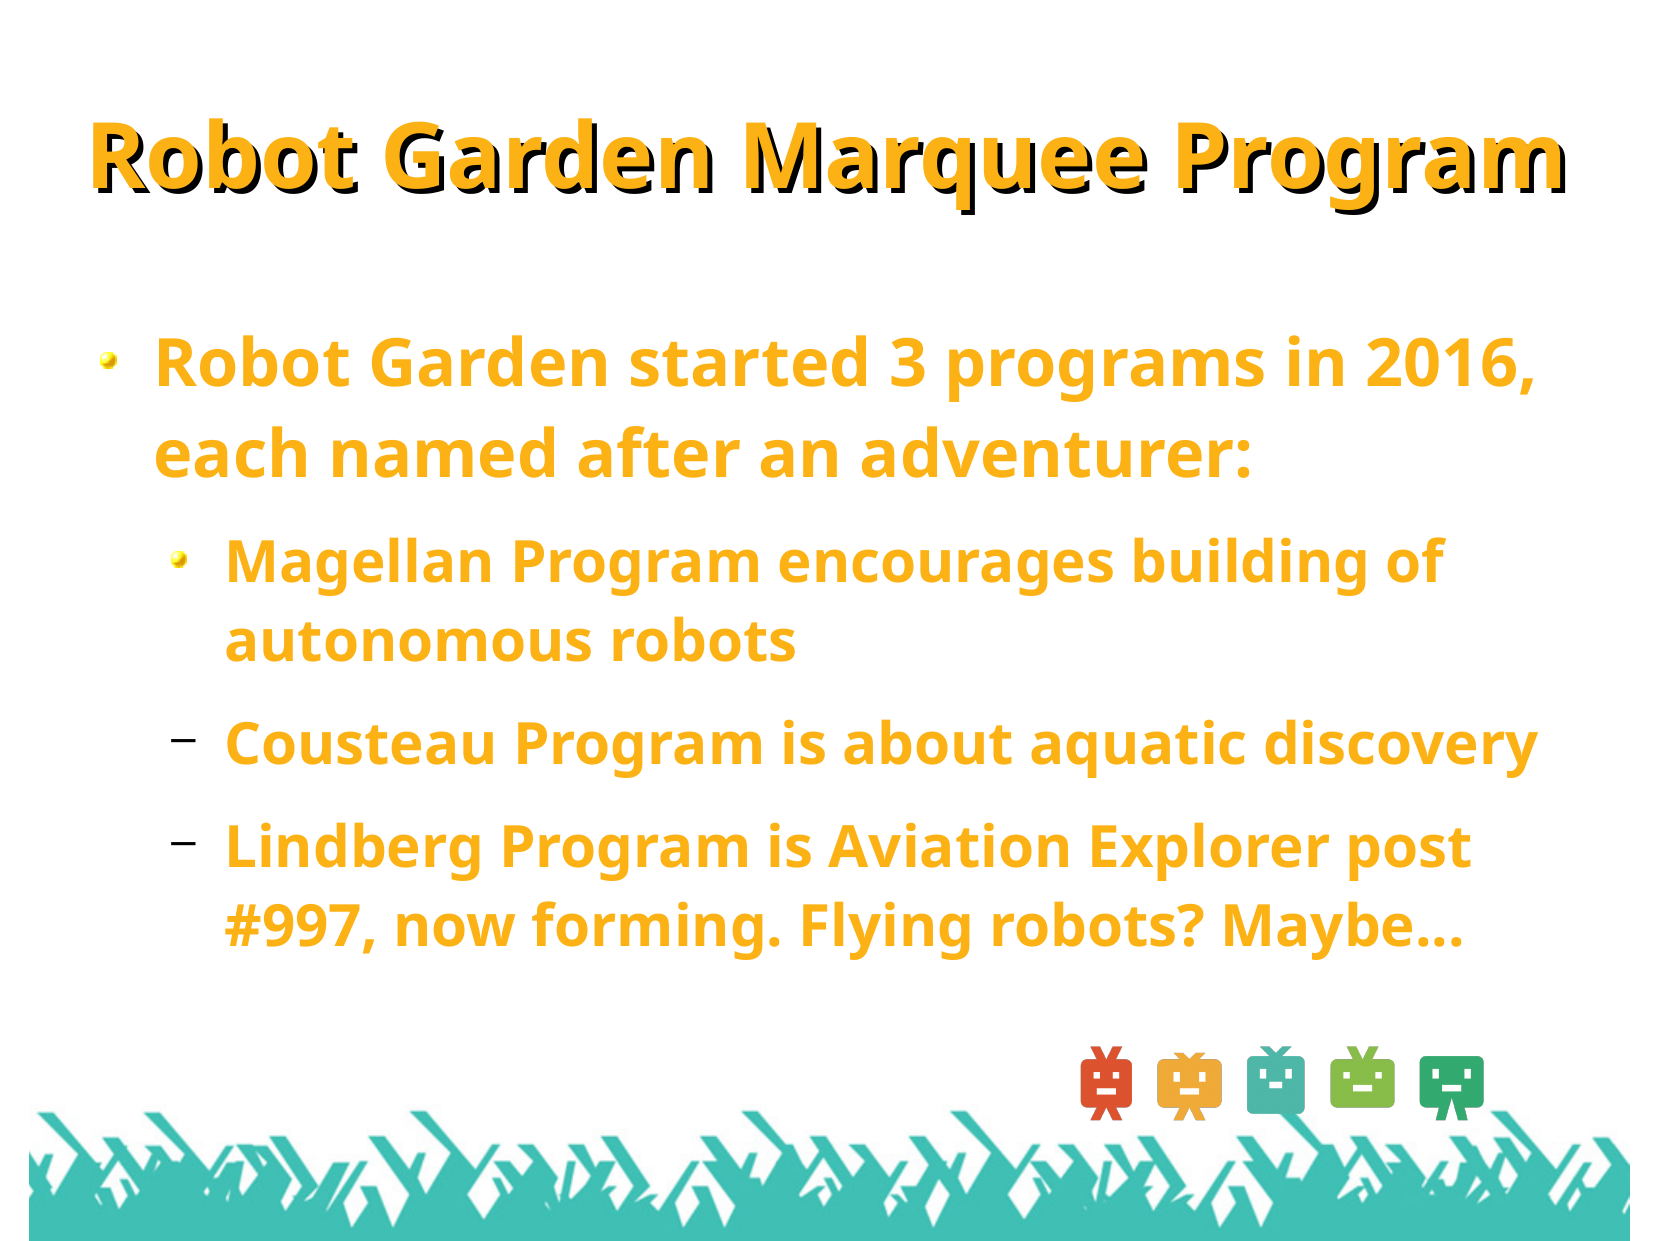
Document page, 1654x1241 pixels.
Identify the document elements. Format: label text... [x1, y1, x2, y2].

picture [29, 1045, 1630, 1241]
list Robot Garden started 3 programs in 2016, each named after an adventurer: Magellan Program encourages building of autonomous robots Cousteau Program is about aquatic discovery Lindberg Program is Aviation Explorer post #997, now forming. Flying robots? Maybe... [82, 315, 1571, 1081]
title Robot Garden Marquee Program [82, 45, 1571, 261]
